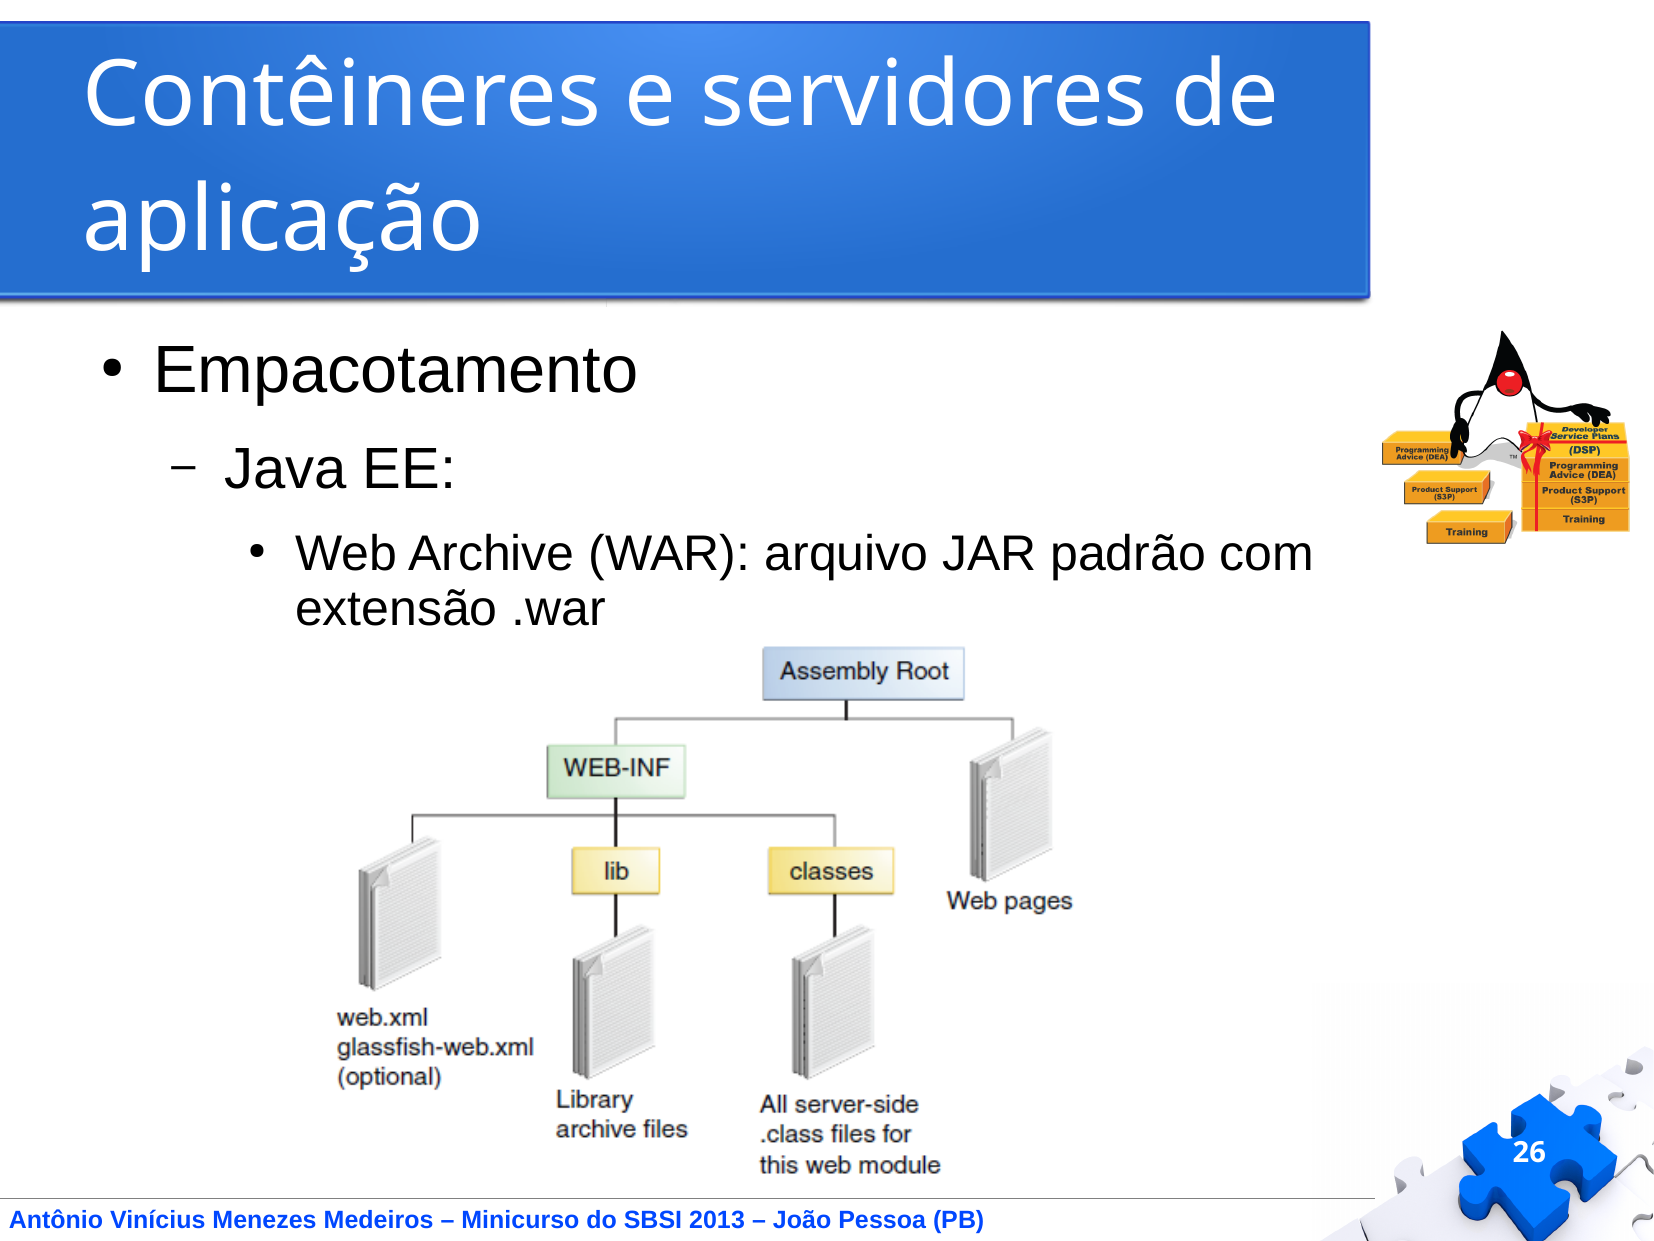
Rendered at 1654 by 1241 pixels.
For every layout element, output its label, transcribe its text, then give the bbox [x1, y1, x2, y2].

picture [1381, 330, 1630, 544]
title Contêineres e servidores de aplicação [82, 49, 1323, 257]
picture [1311, 983, 1654, 1241]
picture [318, 1111, 1087, 1182]
list Empacotamento Java EE: Web Archive (WAR): arquivo JAR padrão com extensão .war [82, 332, 1356, 1111]
picture [0, 21, 1375, 307]
